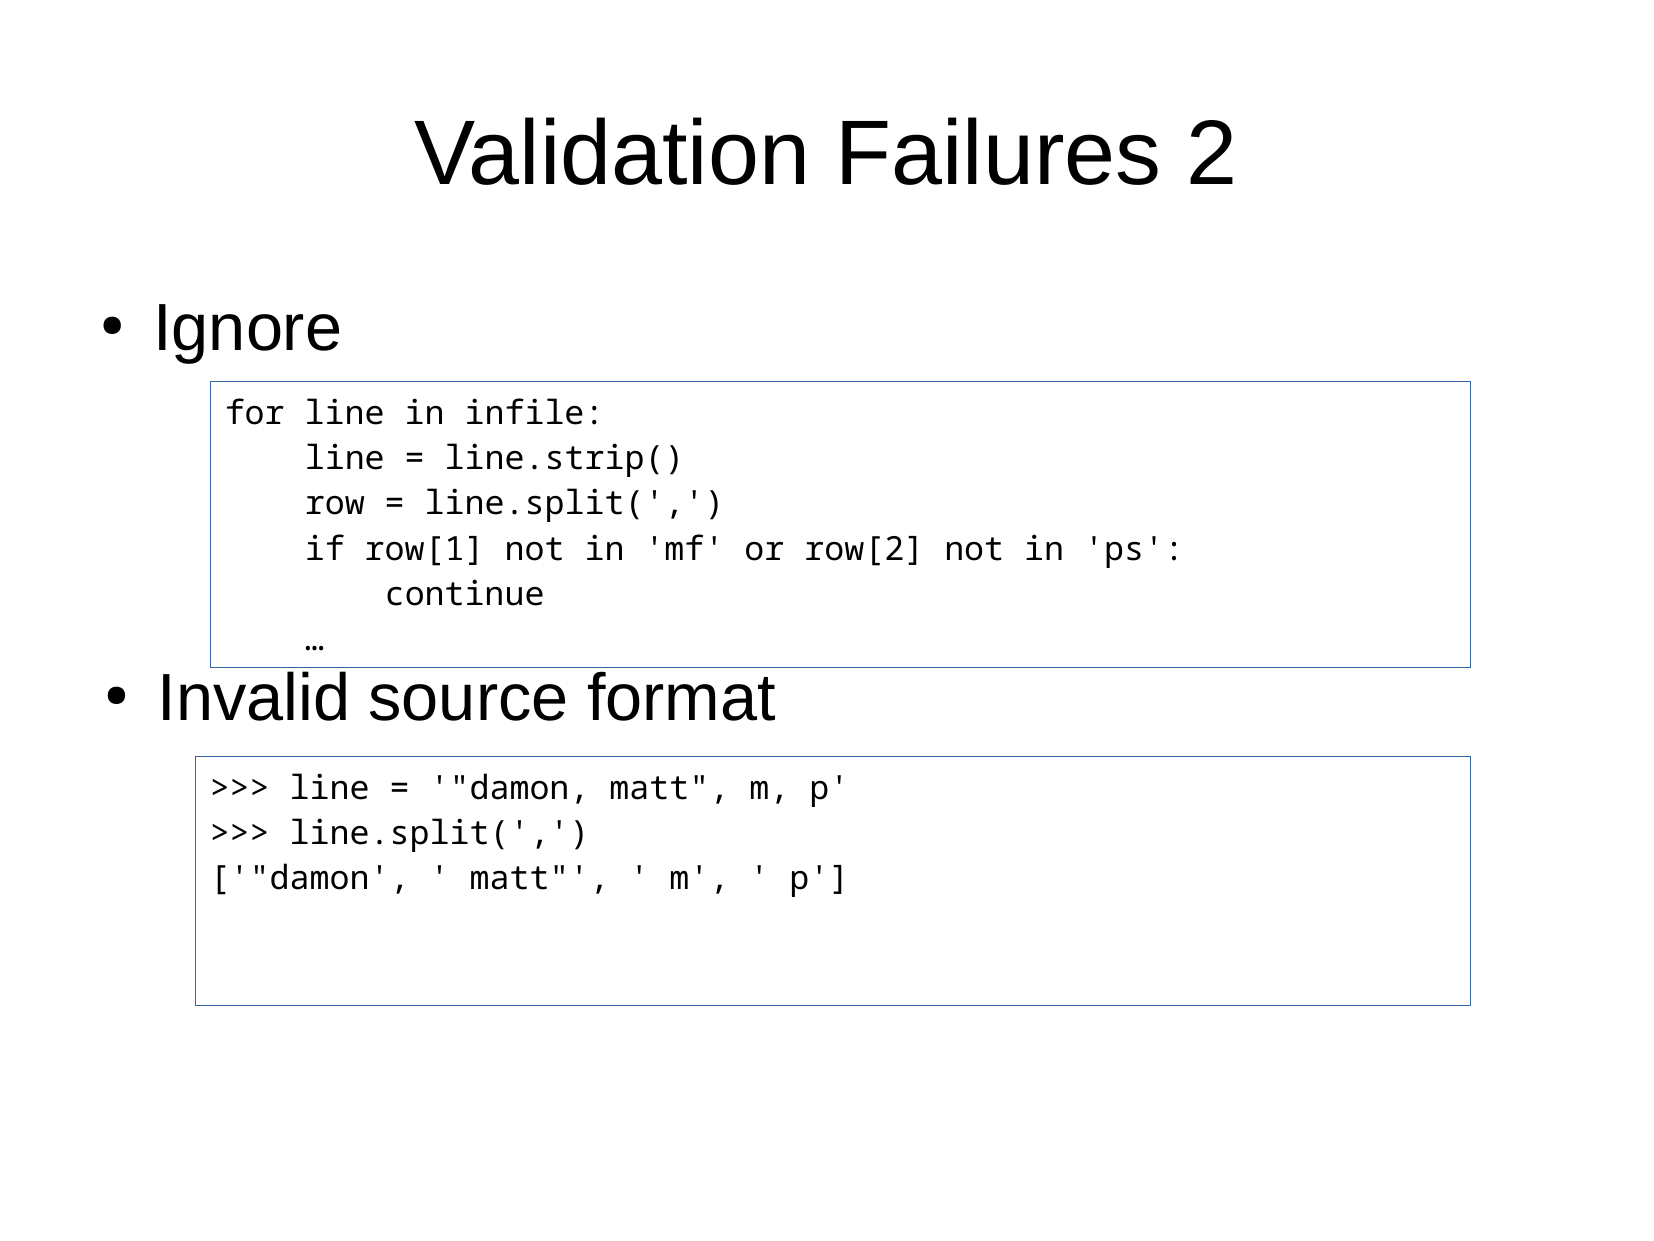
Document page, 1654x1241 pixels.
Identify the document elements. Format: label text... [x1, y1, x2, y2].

list Invalid source format [86, 660, 1576, 760]
list Ignore [82, 290, 1571, 391]
title Validation Failures 2 [82, 49, 1571, 257]
text_box >>> line = '"damon, matt", m, p' >>> line.split(',') ['"damon', ' matt"', ' m', ' p'] [195, 756, 1471, 1006]
text_box for line in infile: line = line.strip() row = line.split(',') if row[1] not in 'mf' or row[2] not in 'ps': continue … [210, 381, 1471, 631]
